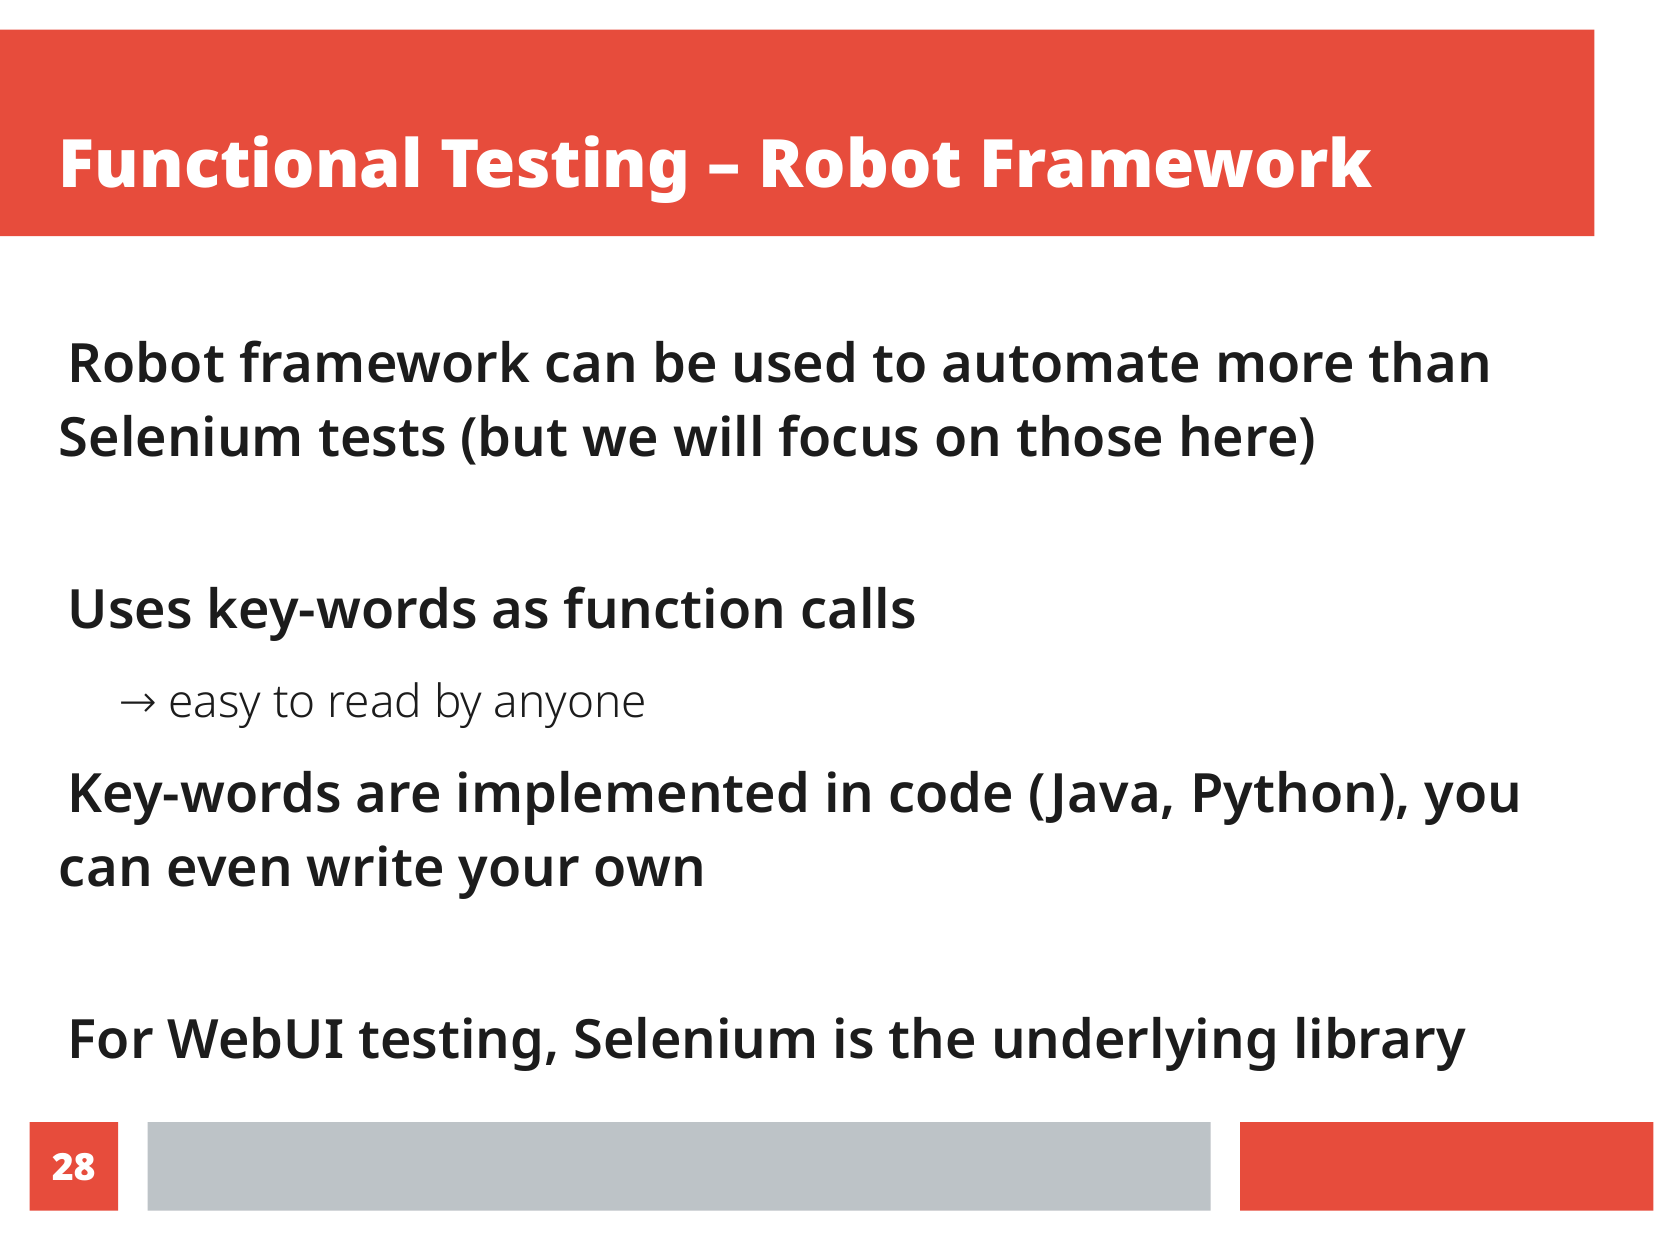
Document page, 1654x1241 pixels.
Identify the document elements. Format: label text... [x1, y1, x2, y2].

title Functional Testing – Robot Framework [59, 59, 1595, 207]
list Robot framework can be used to automate more than Selenium tests (but we will focus on those here) Uses key-words as function calls → easy to read by anyone Key-words are implemented in code (Java, Python), you can even write your own For WebUI testing, Selenium is the underlying library [59, 324, 1565, 1093]
